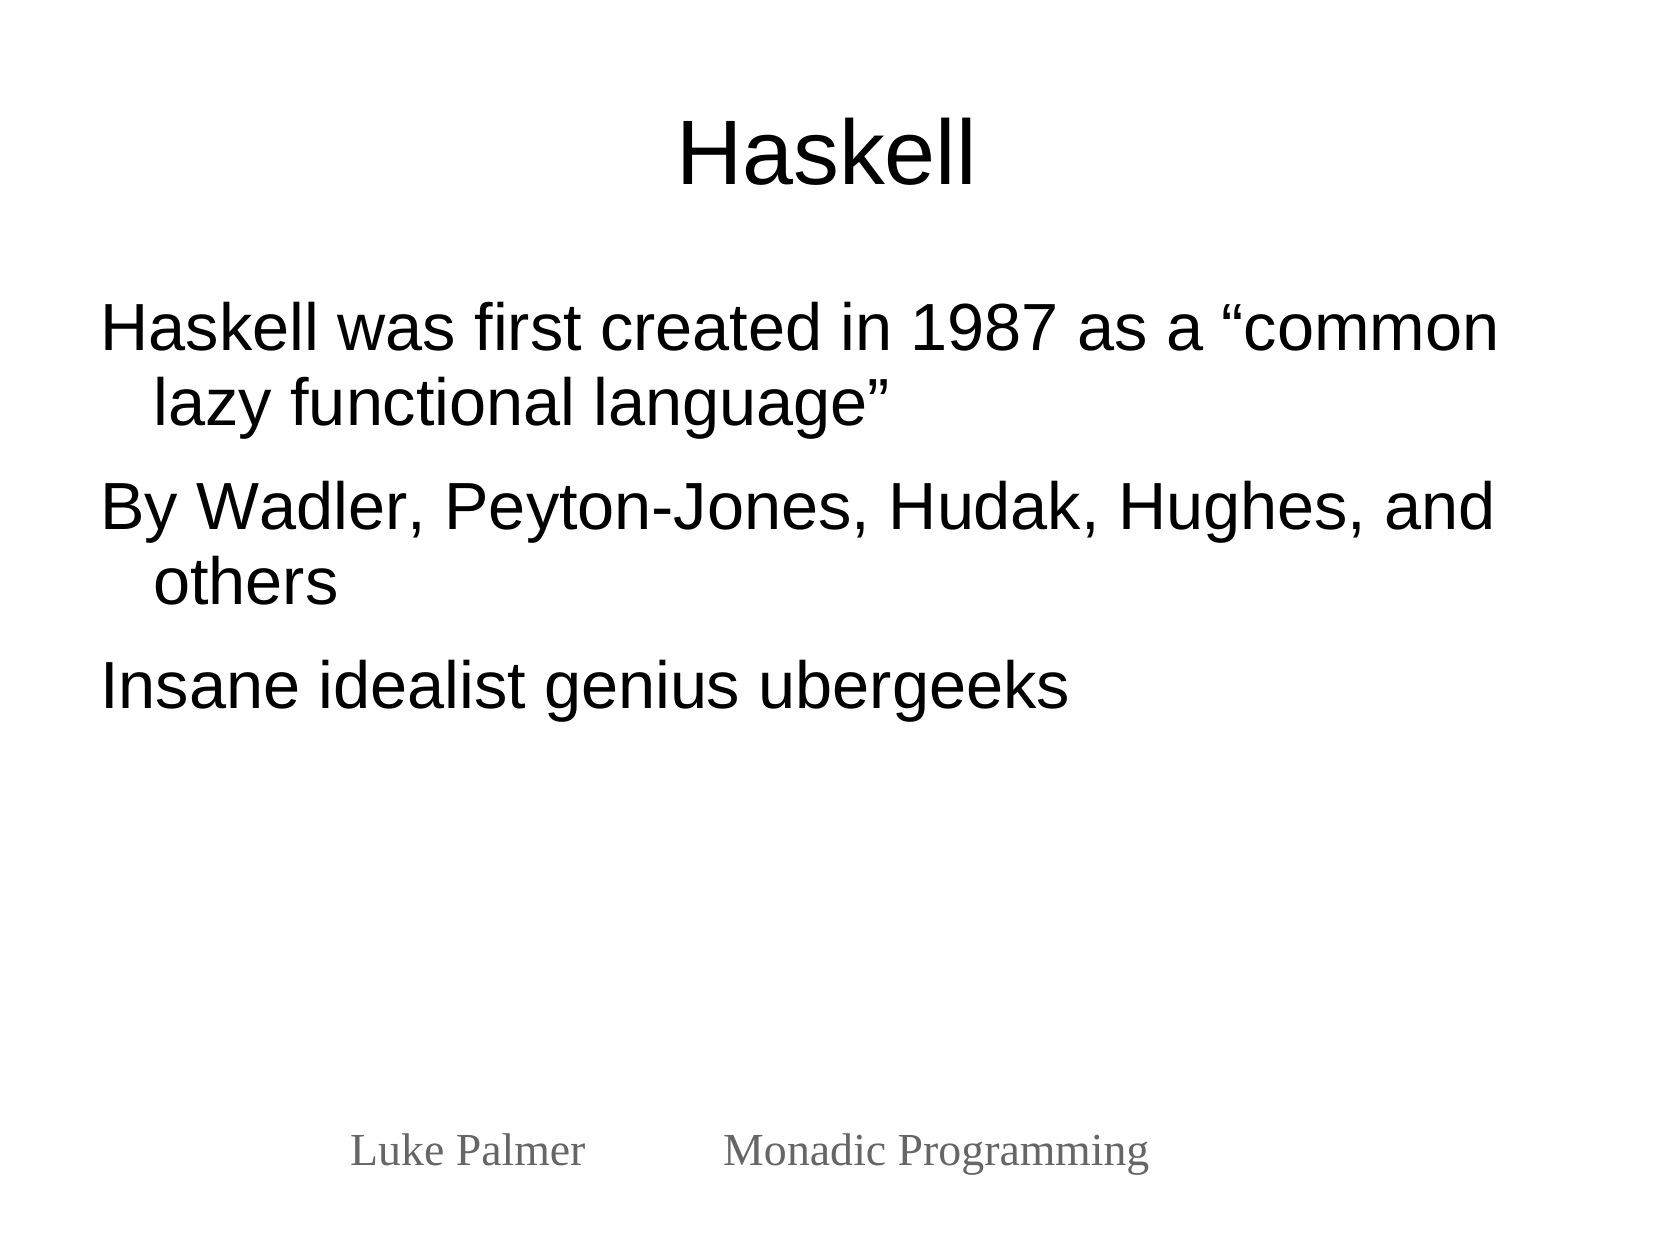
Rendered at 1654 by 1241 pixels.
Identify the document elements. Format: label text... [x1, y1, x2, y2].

list Haskell was first created in 1987 as a “common lazy functional language” By Wadler, Peyton-Jones, Hudak, Hughes, and others Insane idealist genius ubergeeks [82, 290, 1571, 1109]
title Haskell [82, 49, 1571, 257]
